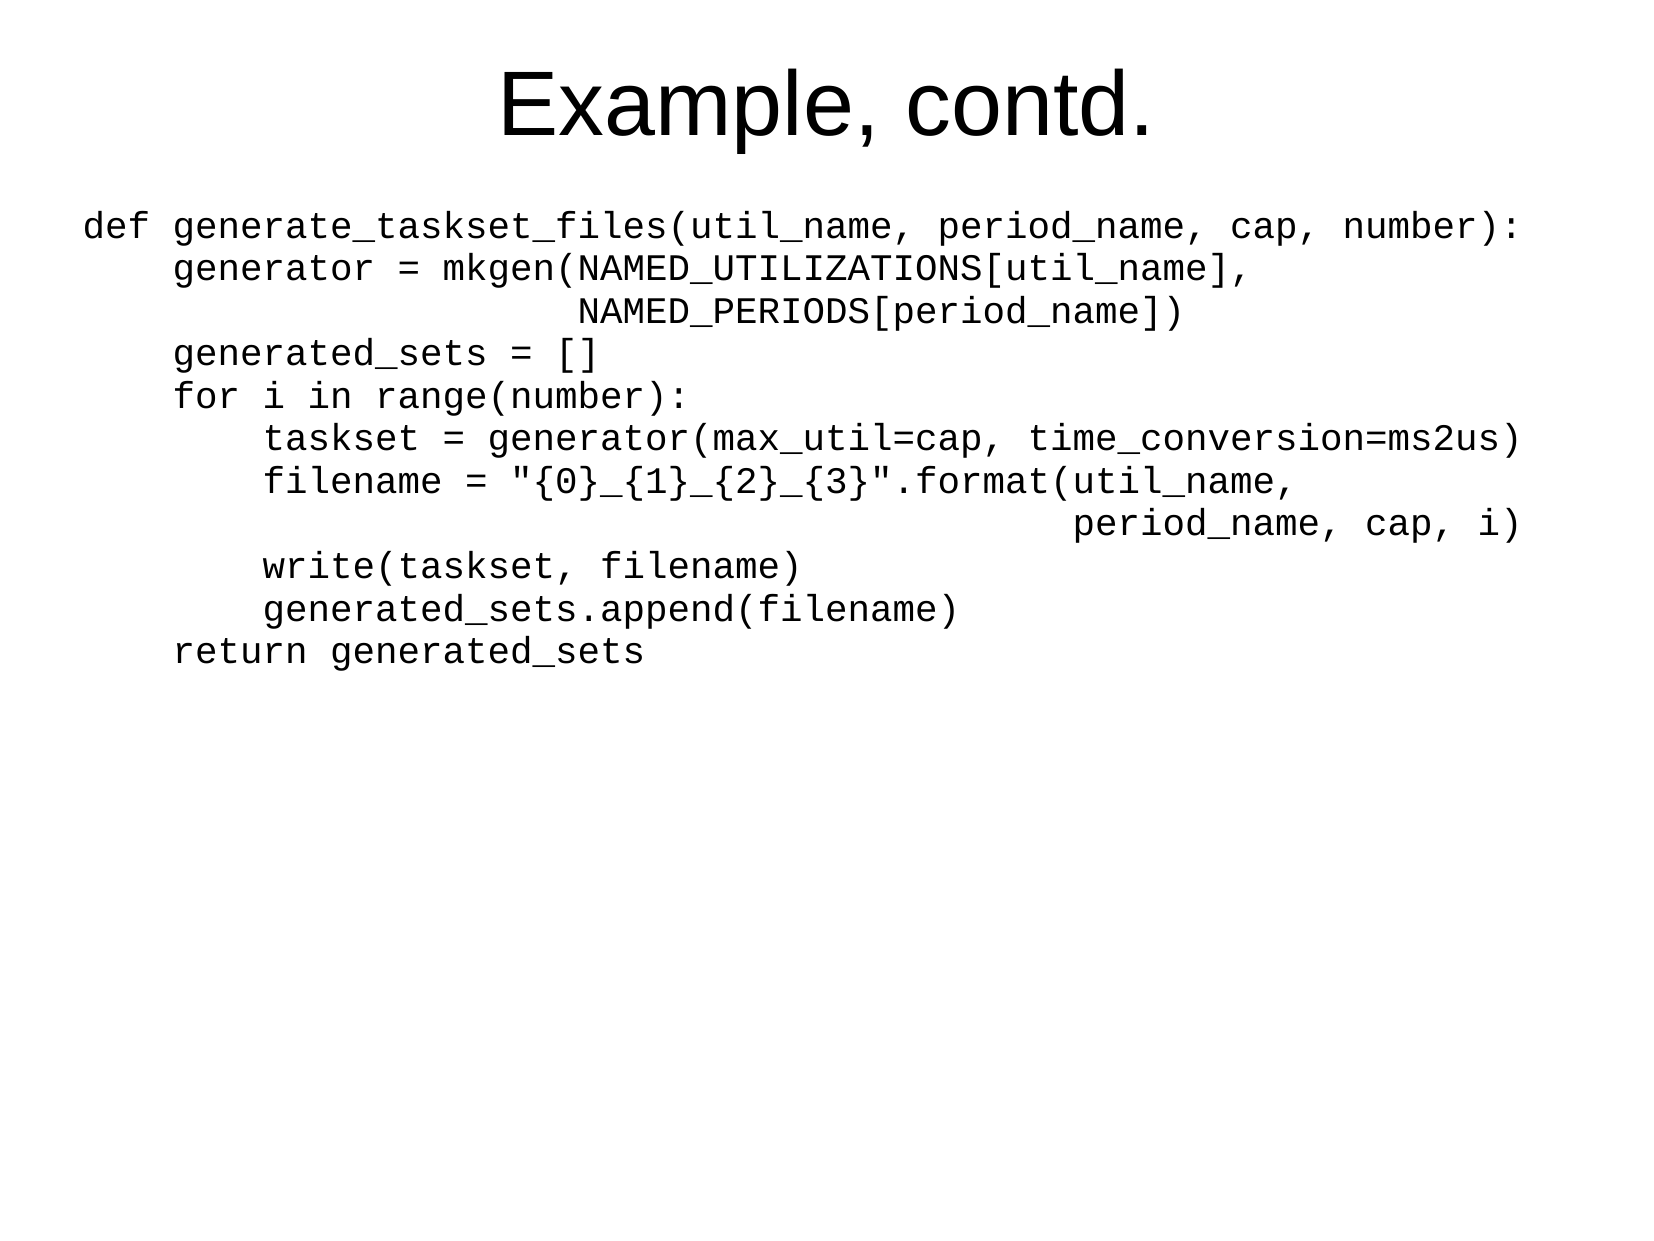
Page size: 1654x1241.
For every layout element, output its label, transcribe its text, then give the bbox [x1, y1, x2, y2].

title Example, contd. [82, 0, 1571, 207]
list def generate_taskset_files(util_name, period_name, cap, number): generator = mkgen(NAMED_UTILIZATIONS[util_name], NAMED_PERIODS[period_name]) generated_sets = [] for i in range(number): taskset = generator(max_util=cap, time_conversion=ms2us) filename = "{0}_{1}_{2}_{3}".format(util_name, period_name, cap, i) write(taskset, filename) generated_sets.append(filename) return generated_sets [82, 207, 1571, 1141]
